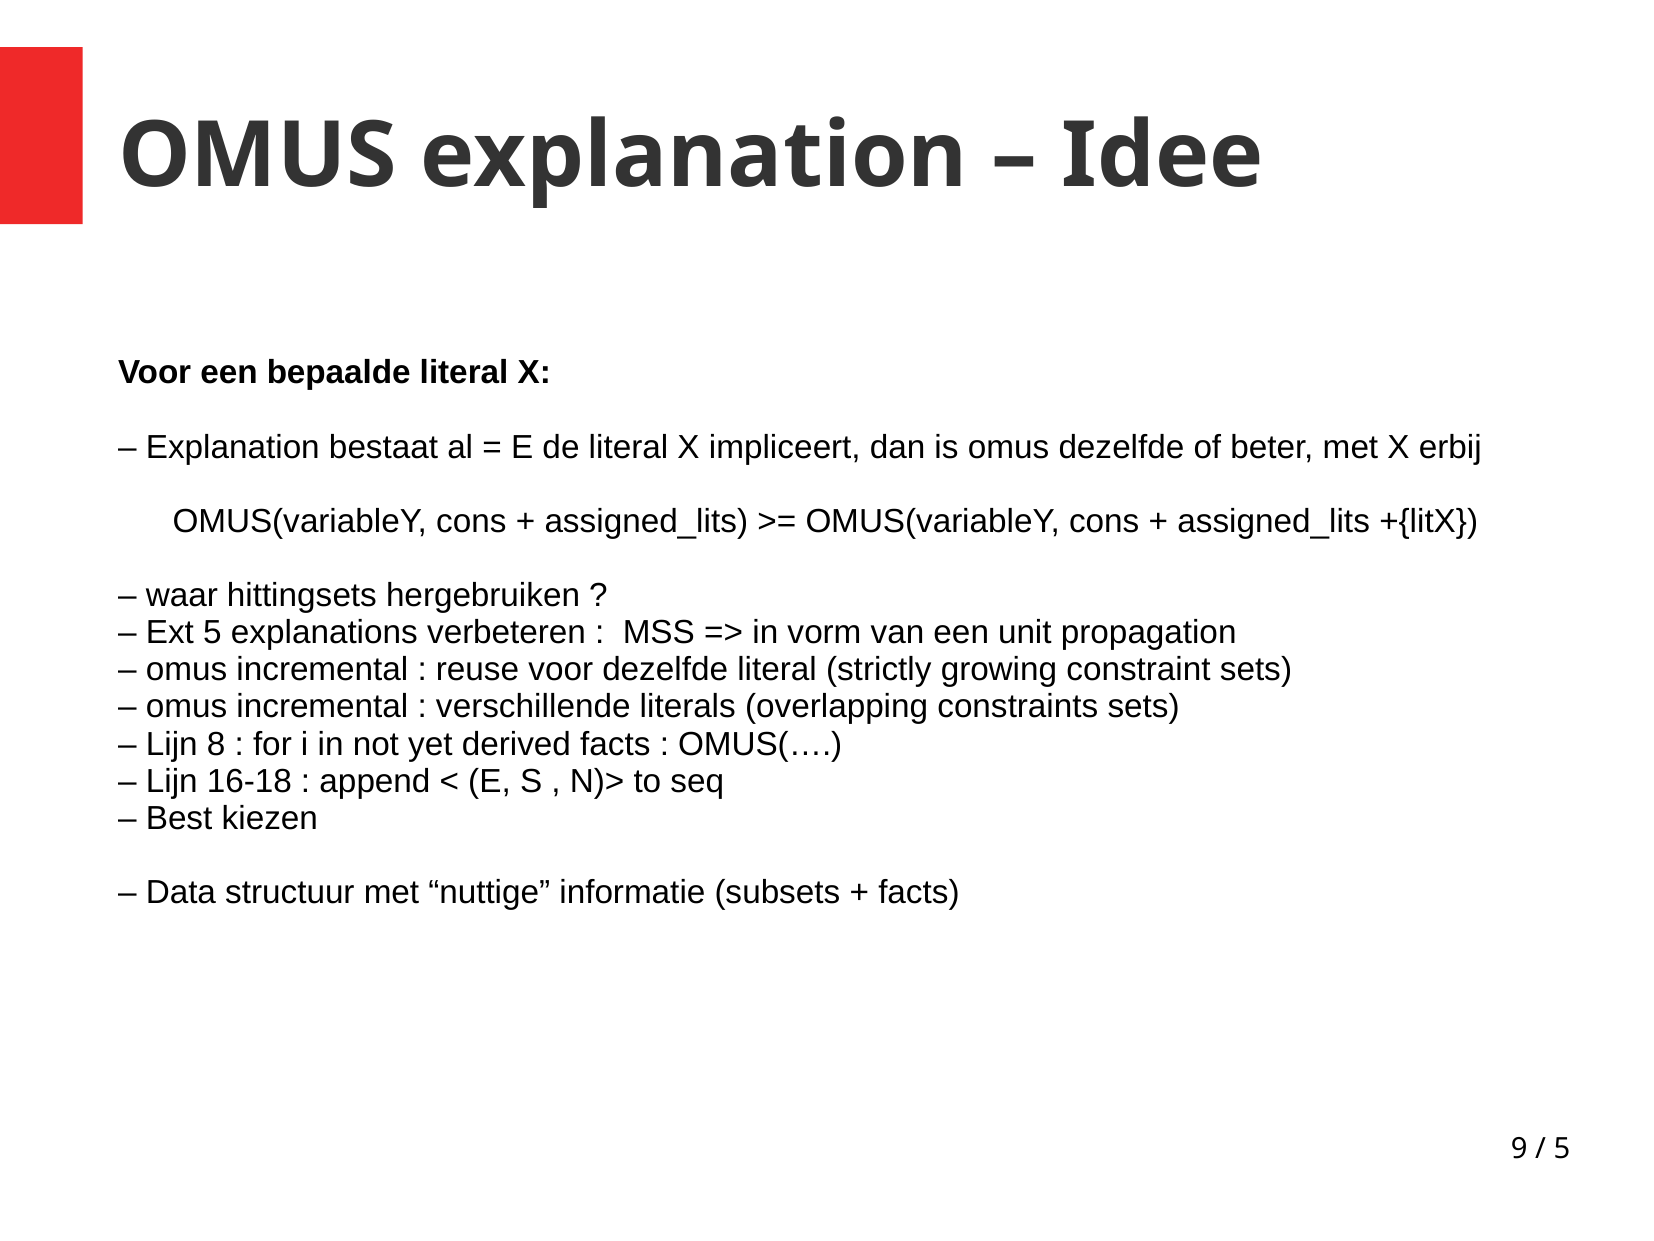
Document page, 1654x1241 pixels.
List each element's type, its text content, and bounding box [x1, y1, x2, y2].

subtitle Voor een bepaalde literal X: – Explanation bestaat al = E de literal X impliceert, dan is omus dezelfde of beter, met X erbij OMUS(variableY, cons + assigned_lits) >= OMUS(variableY, cons + assigned_lits +{litX}) – waar hittingsets hergebruiken ? – Ext 5 explanations verbeteren : MSS => in vorm van een unit propagation – omus incremental : reuse voor dezelfde literal (strictly growing constraint sets) – omus incremental : verschillende literals (overlapping constraints sets) – Lijn 8 : for i in not yet derived facts : OMUS(….) – Lijn 16-18 : append < (E, S , N)> to seq – Best kiezen – Data structuur met “nuttige” informatie (subsets + facts) [118, 354, 1536, 1074]
title OMUS explanation – Idee [118, 49, 1571, 256]
